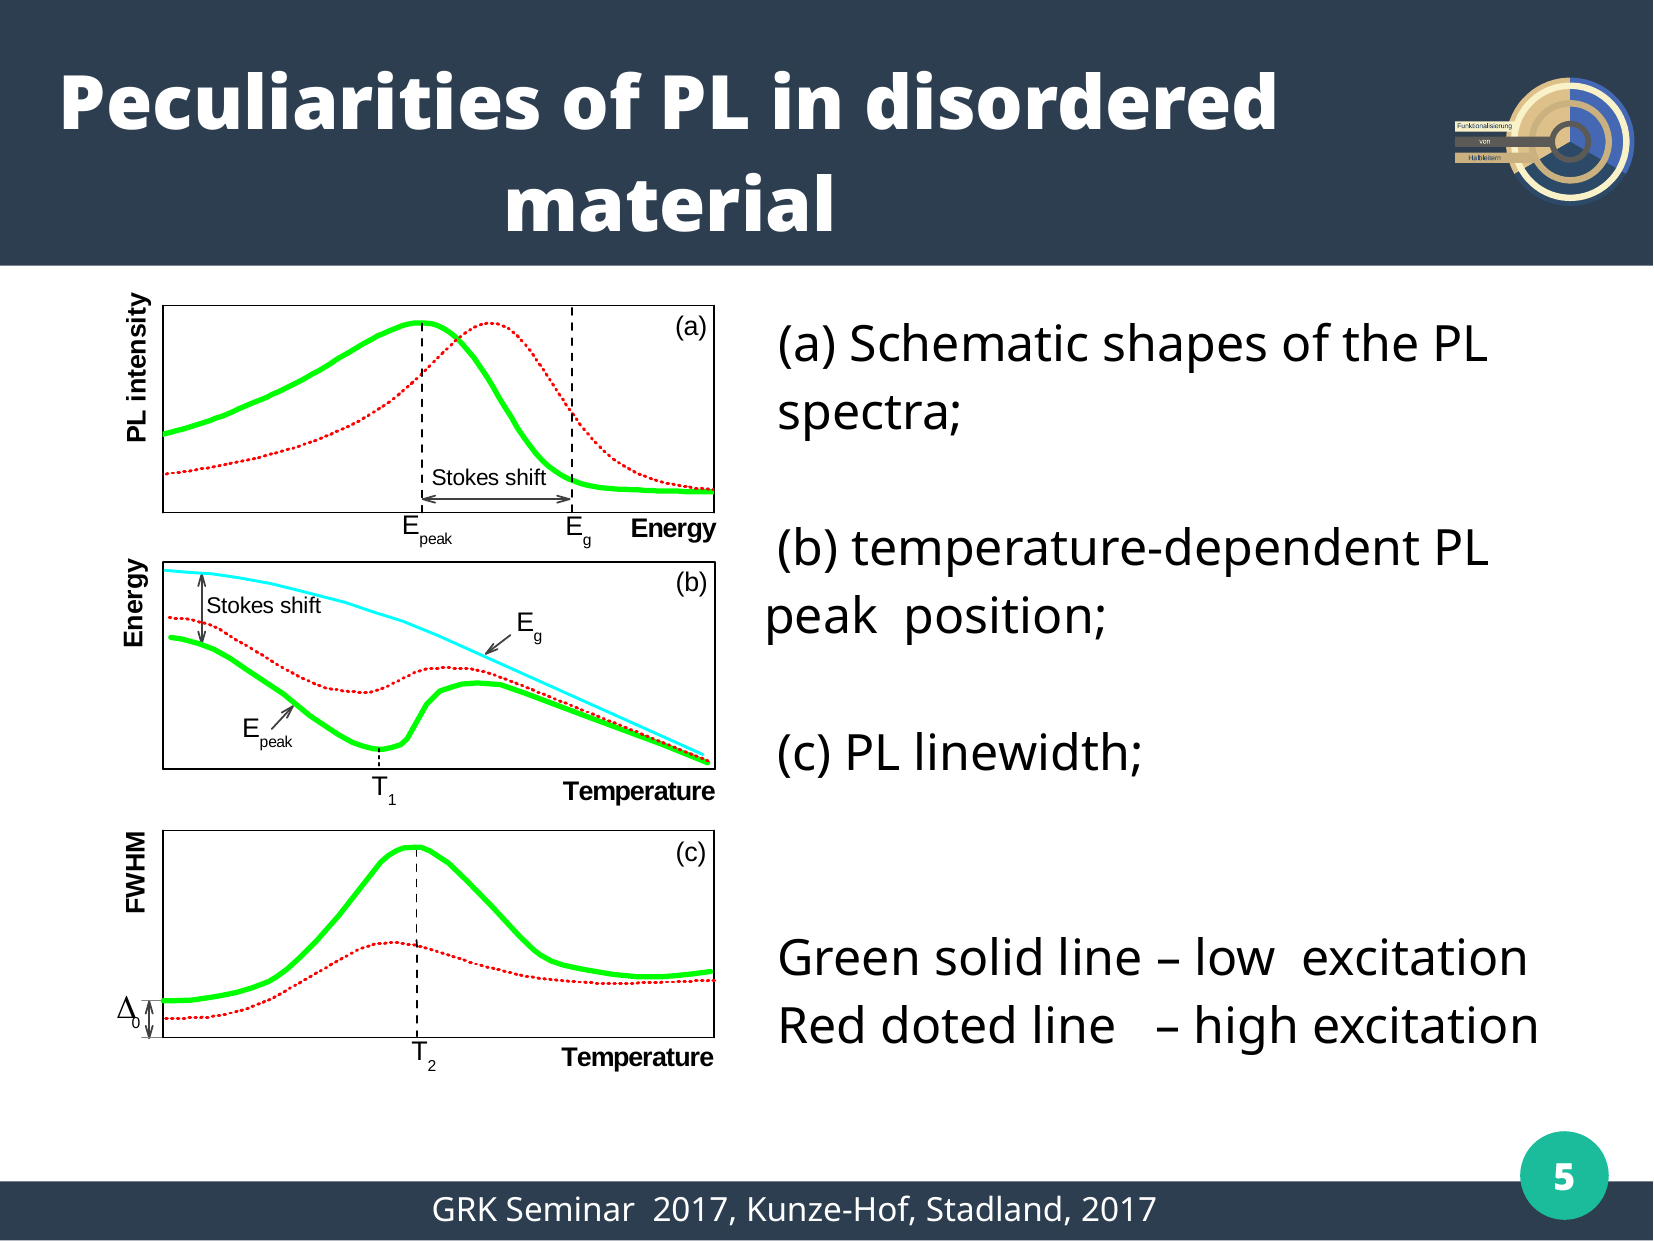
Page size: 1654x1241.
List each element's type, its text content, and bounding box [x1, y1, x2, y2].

text_box (a) Schematic shapes of the PL spectra; (b) temperature-dependent PL peak position; (c) PL linewidth; Green solid line – low excitation Red doted line – high excitation [783, 300, 1575, 1066]
title Peculiarities of PL in disordered material [58, 49, 1594, 207]
picture [93, 257, 783, 1085]
text_box GRK Seminar 2017, Kunze-Hof, Stadland, 2017 [135, 1178, 1456, 1241]
picture [1455, 77, 1636, 207]
